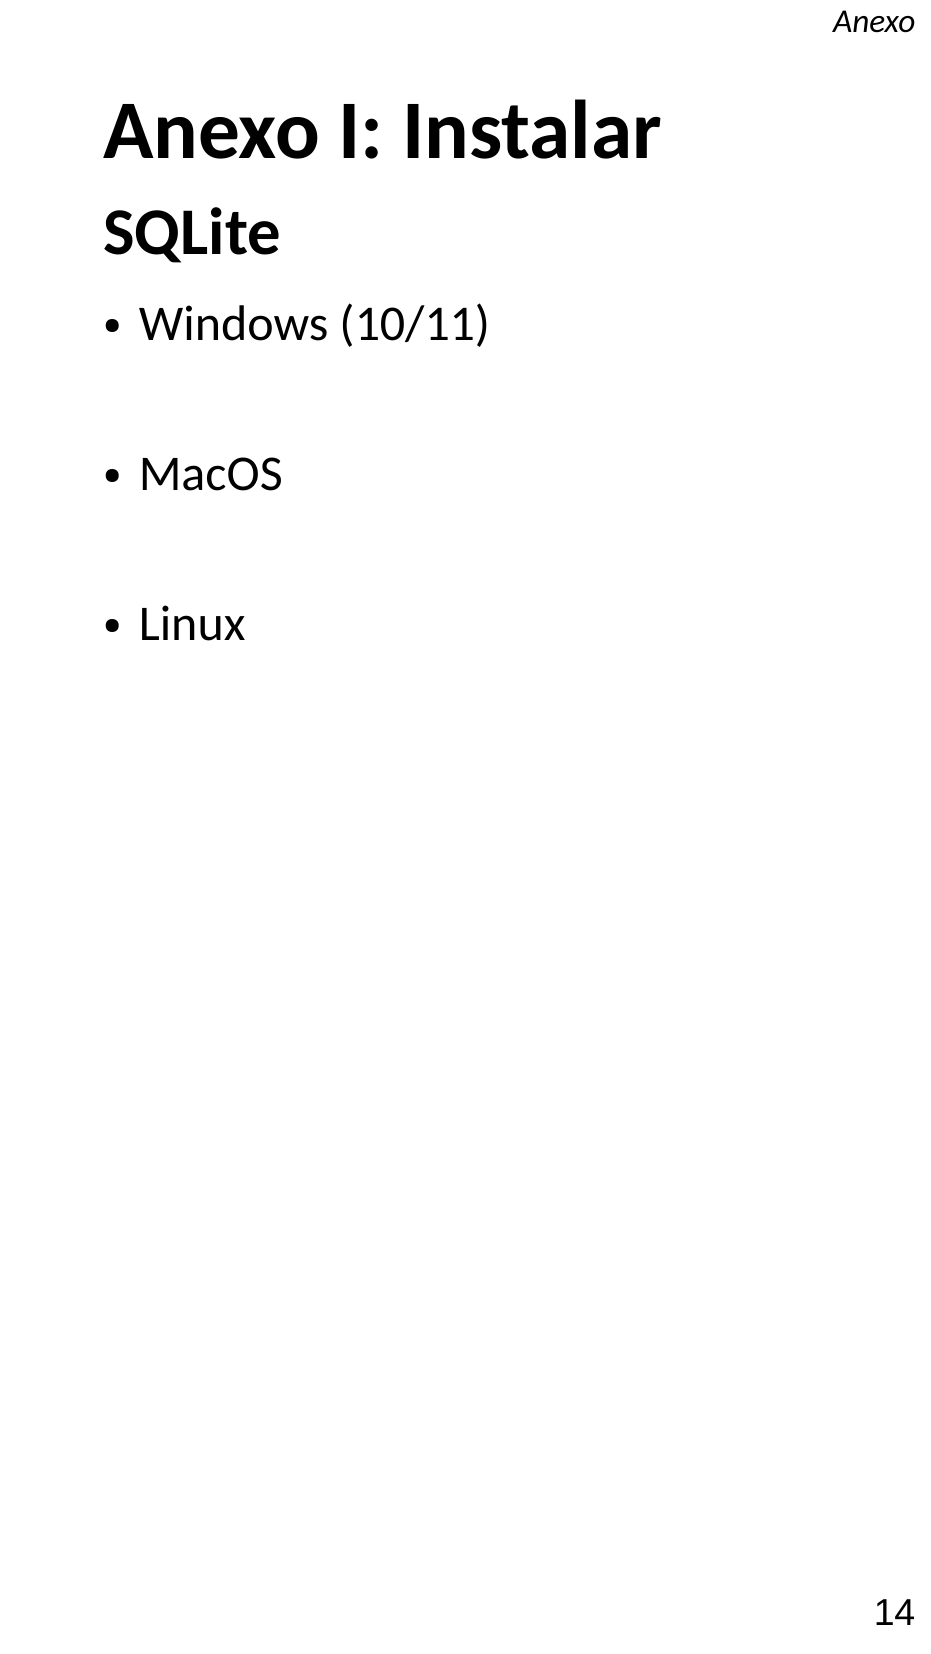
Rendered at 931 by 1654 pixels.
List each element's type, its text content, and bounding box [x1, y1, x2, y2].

text_box Windows (10/11) MacOS Linux [88, 295, 827, 1536]
text_box <número> [729, 1583, 931, 1654]
text_box Anexo [0, 0, 931, 60]
text_box Anexo I: Instalar [88, 88, 739, 187]
text_box SQLite [88, 197, 739, 279]
